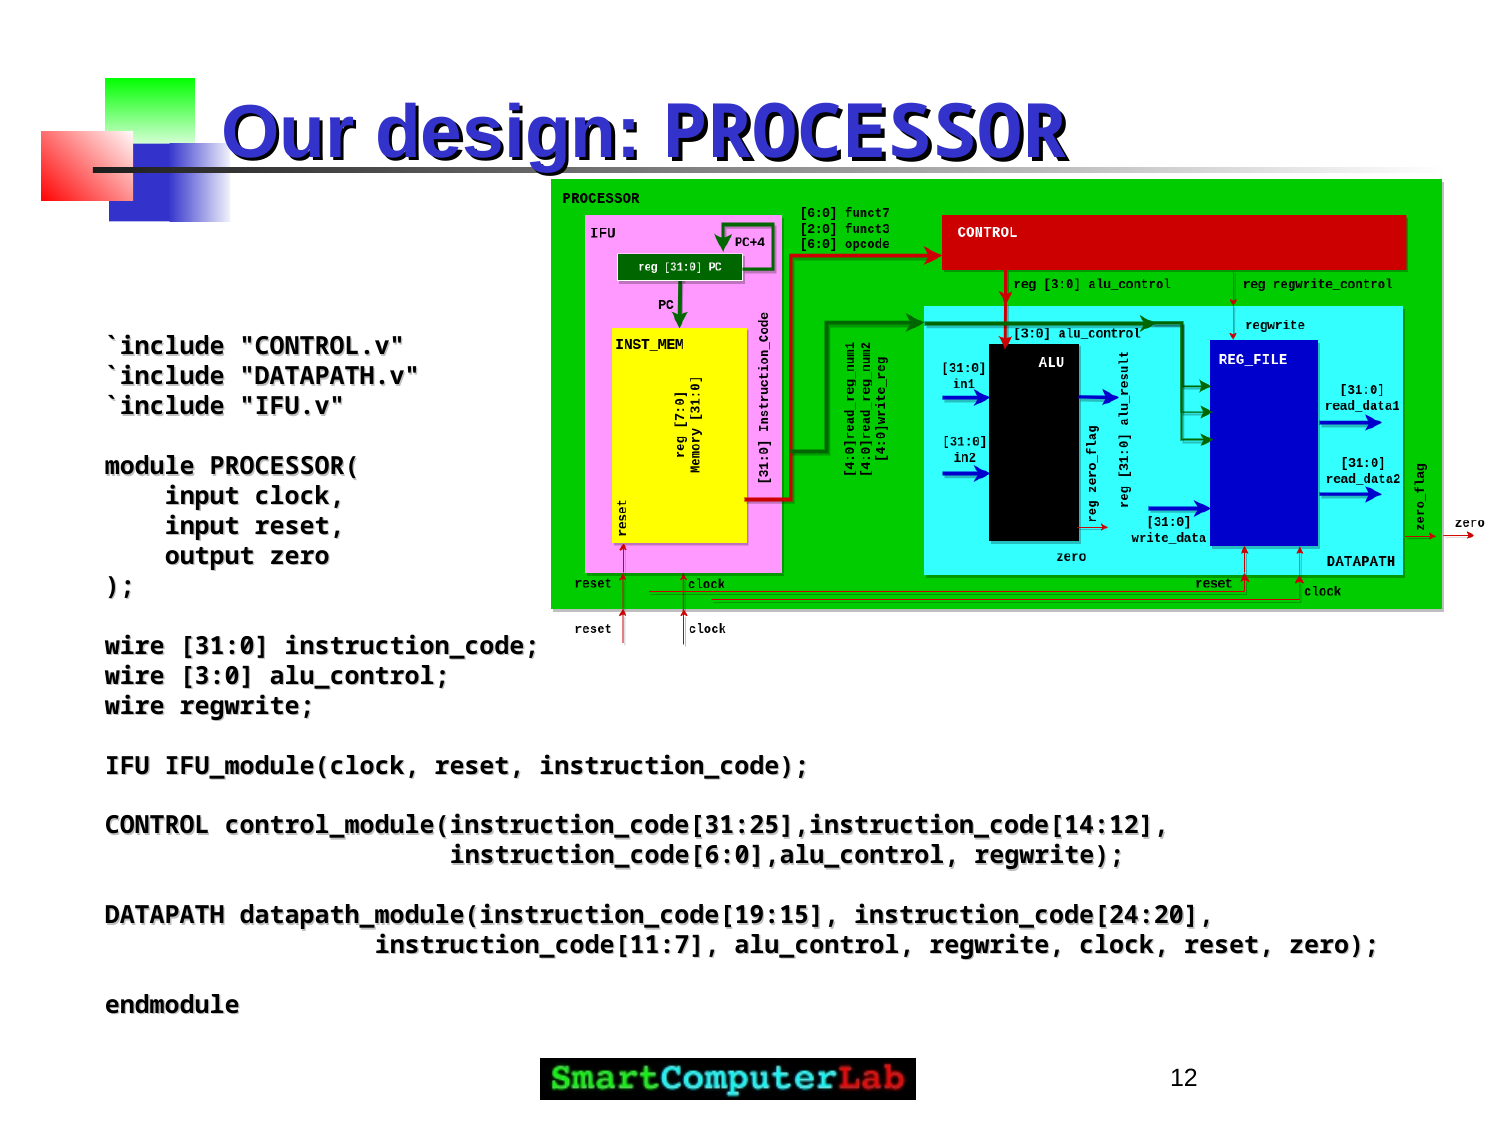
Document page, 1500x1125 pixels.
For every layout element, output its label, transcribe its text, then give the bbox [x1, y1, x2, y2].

picture [551, 179, 1497, 654]
title Our design: PROCESSOR [206, 74, 1187, 180]
text_box `include "CONTROL.v" `include "DATAPATH.v" `include "IFU.v" module PROCESSOR( input clock, input reset, output zero ); wire [31:0] instruction_code; wire [3:0] alu_control; wire regwrite; IFU IFU_module(clock, reset, instruction_code); CONTROL control_module(instruction_code[31:25],instruction_code[14:12], instruction_code[6:0],alu_control, regwrite); DATAPATH datapath_module(instruction_code[19:15], instruction_code[24:20], instruction_code[11:7], alu_control, regwrite, clock, reset, zero); endmodule [90, 292, 1426, 1028]
picture [540, 1058, 916, 1100]
